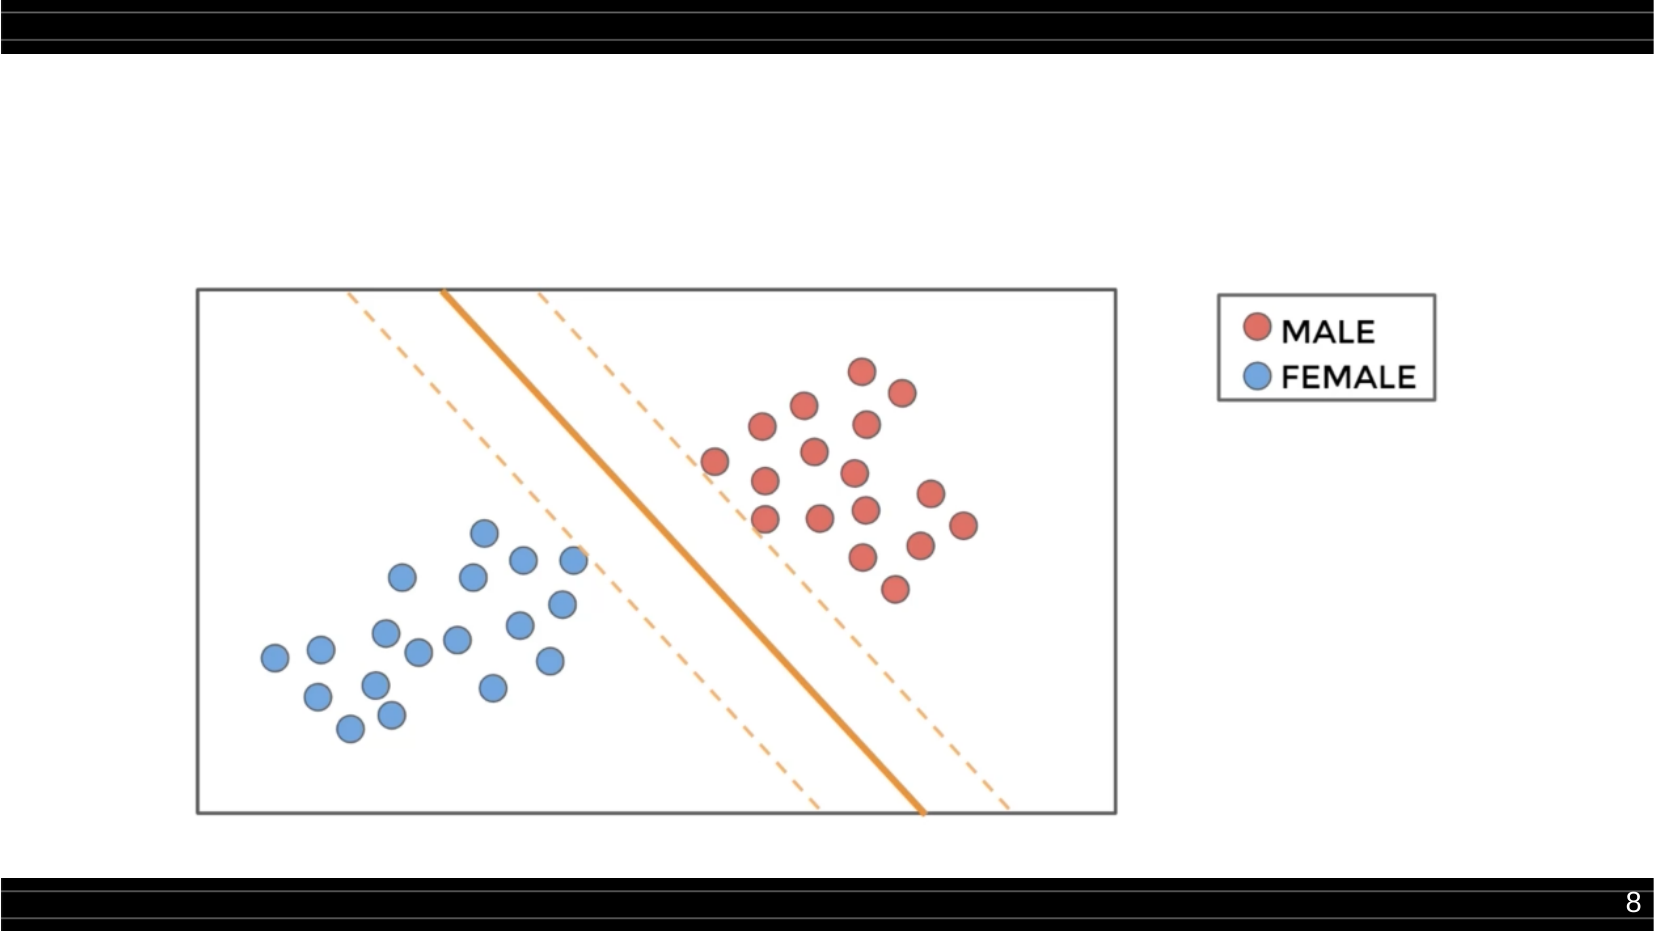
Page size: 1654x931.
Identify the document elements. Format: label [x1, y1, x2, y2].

picture [1, 0, 1654, 54]
picture [1, 878, 1654, 931]
picture [165, 270, 1442, 826]
